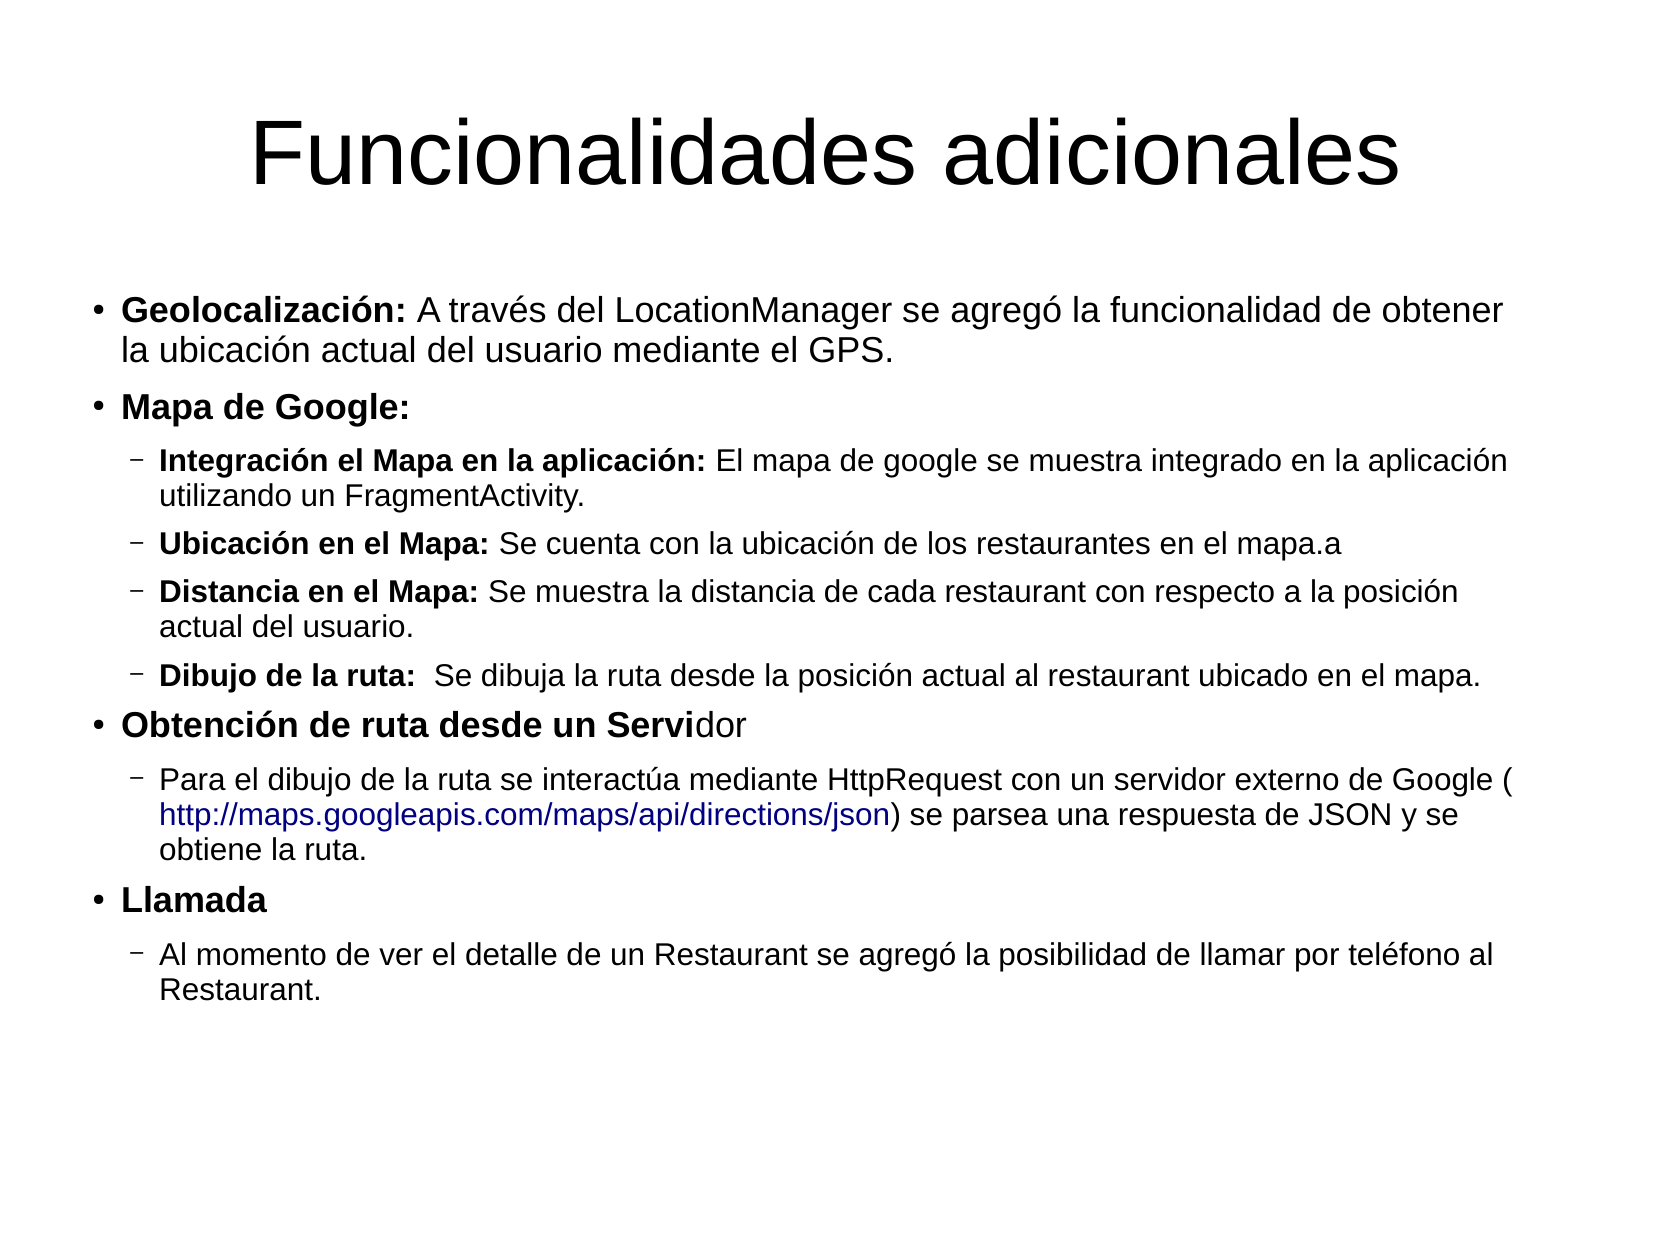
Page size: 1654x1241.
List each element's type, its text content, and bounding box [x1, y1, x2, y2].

title Funcionalidades adicionales [82, 49, 1571, 257]
list Geolocalización: A través del LocationManager se agregó la funcionalidad de obtener la ubicación actual del usuario mediante el GPS. Mapa de Google: Integración el Mapa en la aplicación: El mapa de google se muestra integrado en la aplicación utilizando un FragmentActivity. Ubicación en el Mapa: Se cuenta con la ubicación de los restaurantes en el mapa.a Distancia en el Mapa: Se muestra la distancia de cada restaurant con respecto a la posición actual del usuario. Dibujo de la ruta: Se dibuja la ruta desde la posición actual al restaurant ubicado en el mapa. Obtención de ruta desde un Servidor Para el dibujo de la ruta se interactúa mediante HttpRequest con un servidor externo de Google (http://maps.googleapis.com/maps/api/directions/json) se parsea una respuesta de JSON y se obtiene la ruta. Llamada Al momento de ver el detalle de un Restaurant se agregó la posibilidad de llamar por teléfono al Restaurant. [82, 290, 1538, 1010]
